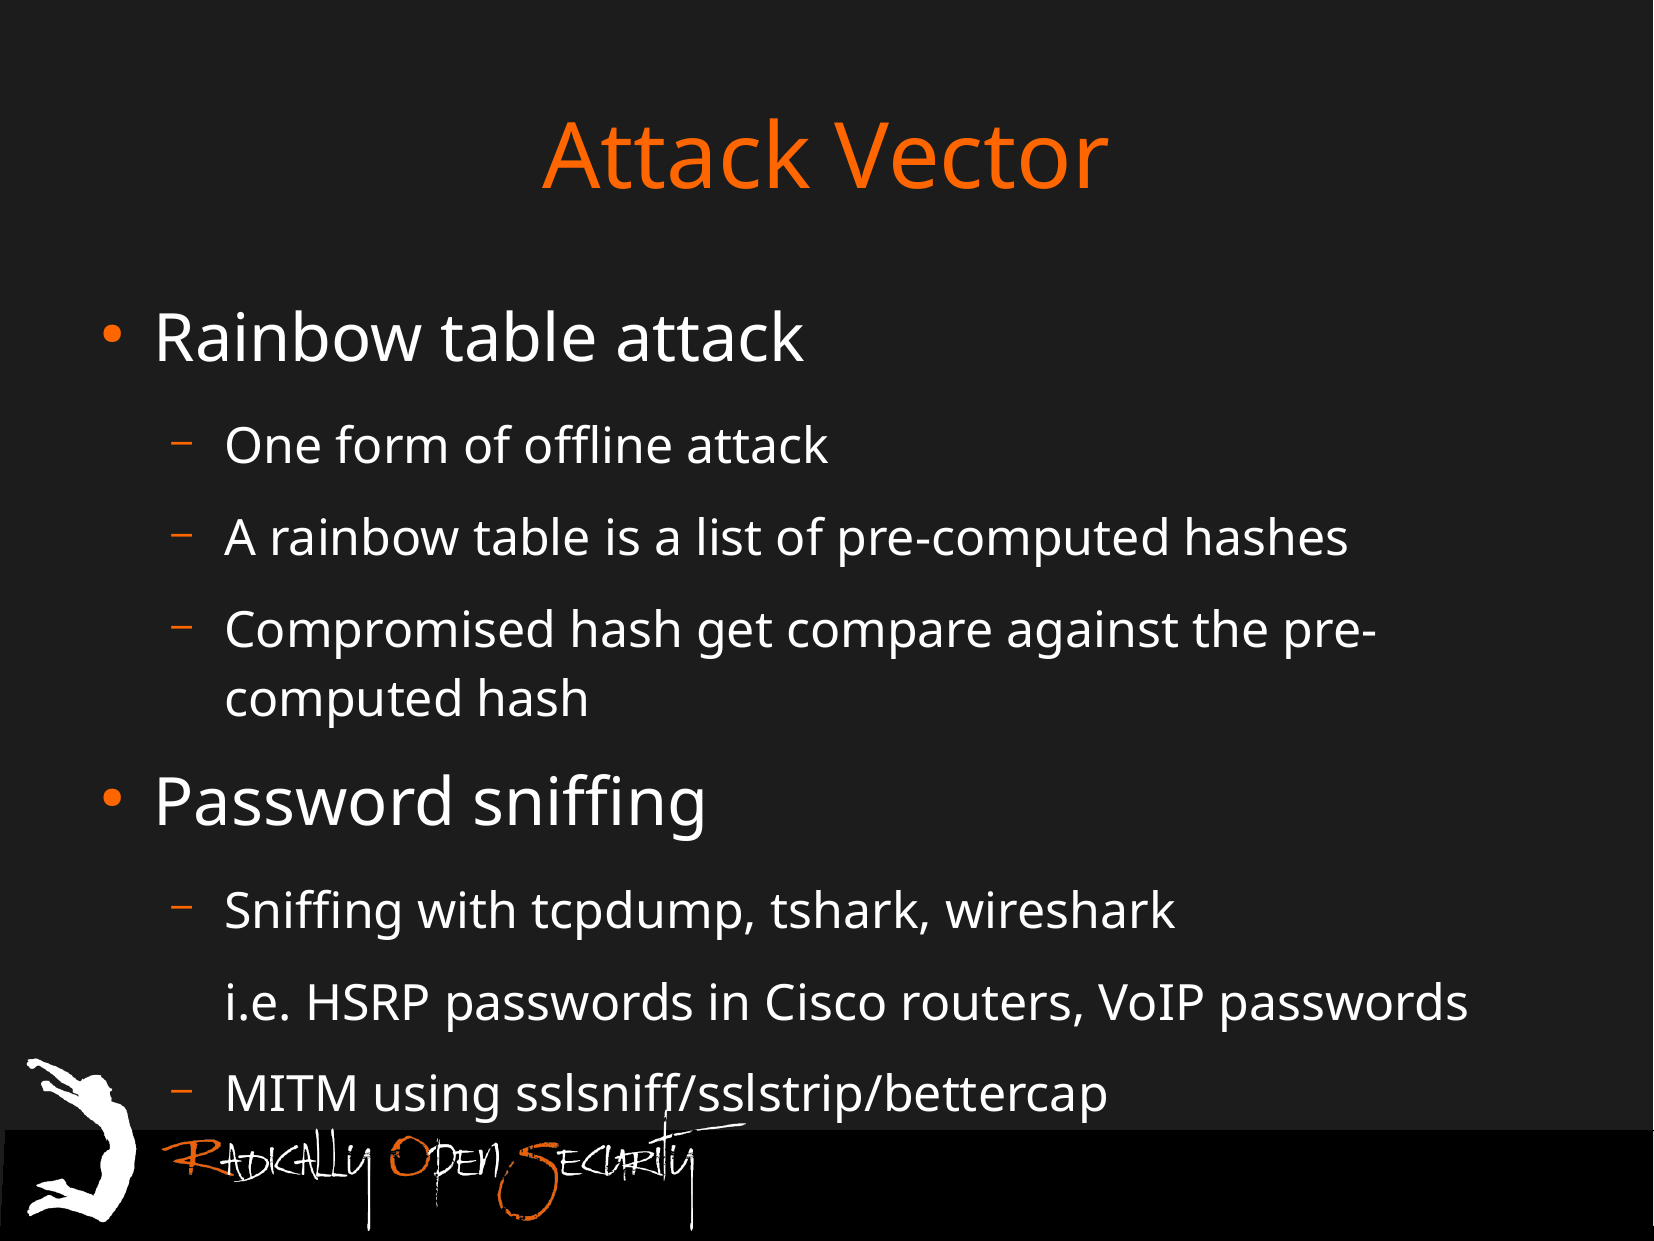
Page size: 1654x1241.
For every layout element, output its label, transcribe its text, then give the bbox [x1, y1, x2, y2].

list Rainbow table attack One form of offline attack A rainbow table is a list of pre-computed hashes Compromised hash get compare against the pre-computed hash Password sniffing Sniffing with tcpdump, tshark, wireshark i.e. HSRP passwords in Cisco routers, VoIP passwords MITM using sslsniff/sslstrip/bettercap [82, 290, 1571, 1127]
title Attack Vector [82, 49, 1571, 257]
picture [0, 1022, 778, 1241]
